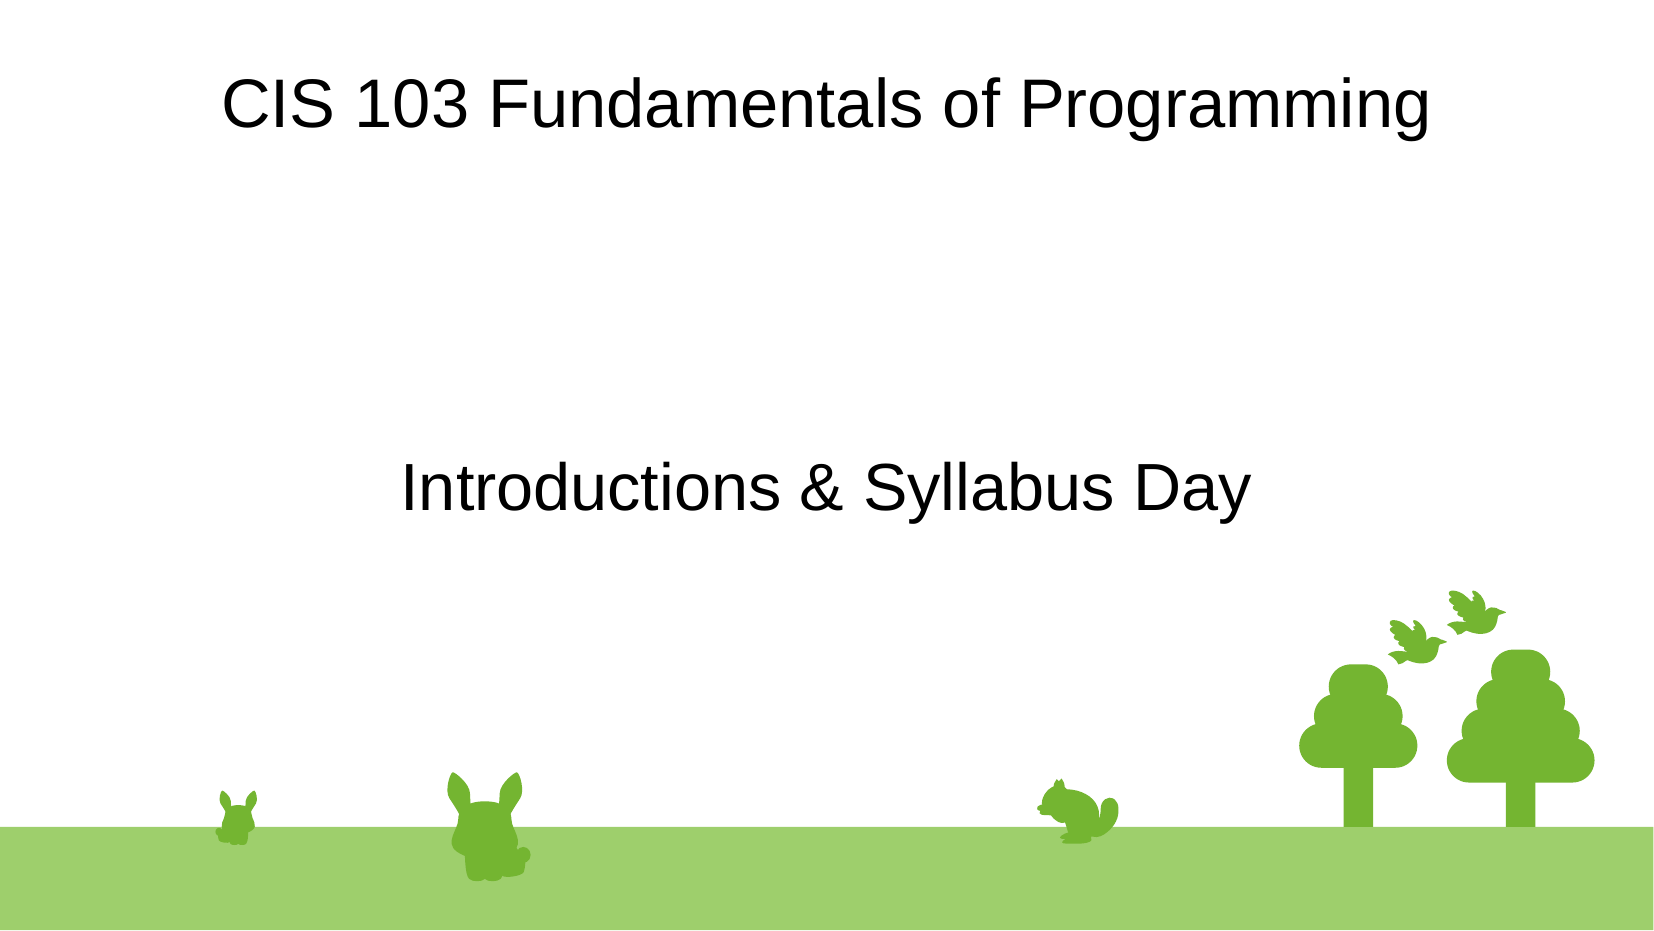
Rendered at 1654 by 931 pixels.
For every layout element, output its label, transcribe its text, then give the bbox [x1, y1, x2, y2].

title CIS 103 Fundamentals of Programming [88, 29, 1565, 178]
subtitle Introductions & Syllabus Day [88, 206, 1565, 768]
